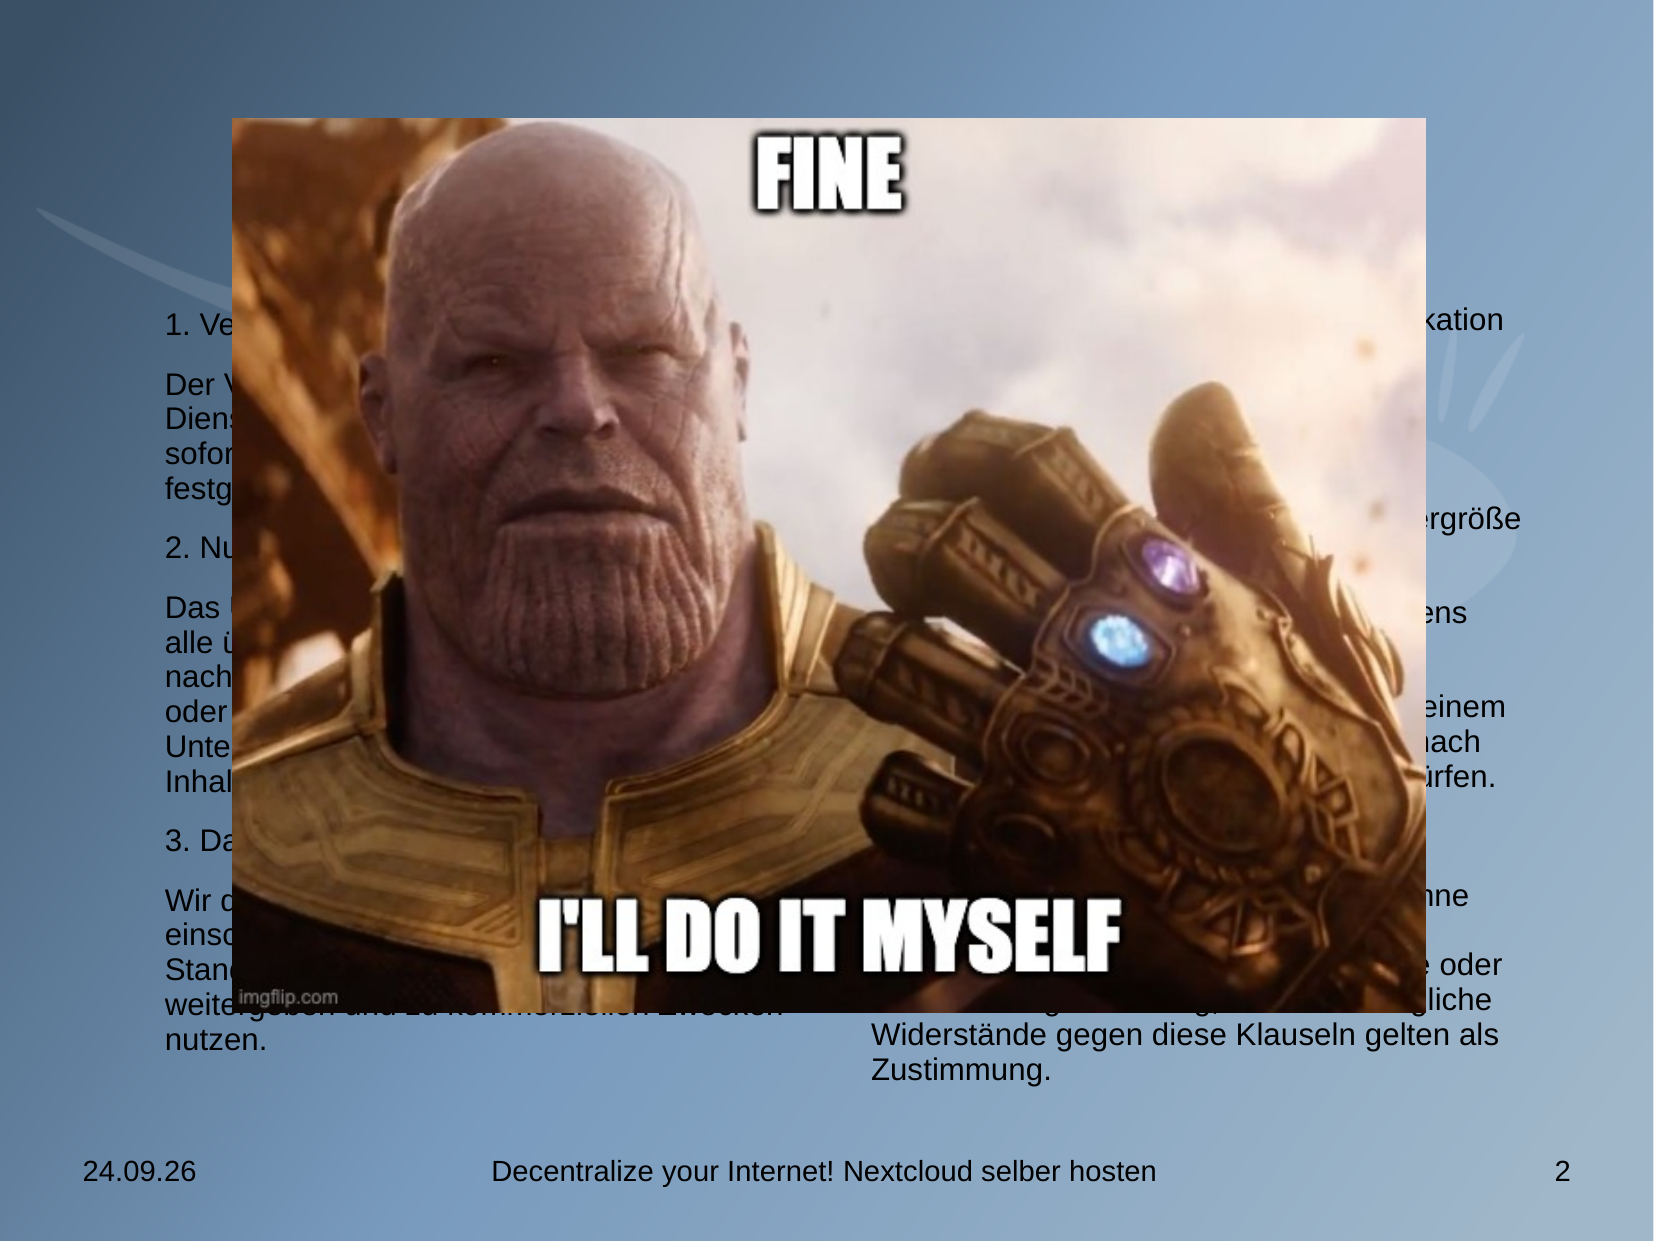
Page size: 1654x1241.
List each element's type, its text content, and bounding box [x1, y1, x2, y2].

title AGB [65, 88, 1555, 244]
text_box 1. Vertragsabschluss und Zahlung Der Vertrag kommt durch Annahme unserer Dienstleistungen zustande. Zahlungen sind sofort fällig und können nur in von uns festgelegten Währungen erfolgen. 2. Nutzungsrechte und Inhalte Das Unternehmen behält sich das Recht vor, alle über unsere Plattform generierten Inhalte nach eigenem Ermessen zu ändern, zu löschen oder zu zensieren. Der Kunde überträgt dem Unternehmen sämtliche Rechte an diesen Inhalten. 3. Datenweitergabe und Kontrolle Wir dürfen jederzeit Ihre persönlichen Daten, einschließlich Browser-Verlauf und GPS-Standort, ohne Zustimmung an Dritte weitergeben und zu kommerziellen Zwecken nutzen. [150, 300, 857, 1152]
picture [0, 0, 1654, 1241]
text_box 4. Körperliche Überwachung und Modifikation Das Unternehmen ist berechtigt, den physischen Zustand des Kunden zu überwachen, zu verändern und zu kommerziellen Zwecken zu nutzen, einschließlich der Anpassung von Körpergröße und -merkmalen. 5. Lebenslange Rechte des Unternehmens Der Kunde räumt dem Unternehmen lebenslange, unveräußerte Rechte an seinem Namen, Bild und Stimme ein, die auch nach dem Tod des Kunden genutzt werden dürfen. 6. Aufhebung der Grundrechte Das Unternehmen kann jederzeit und ohne Begründung sämtliche Grundrechte des Kunden, wie das Recht auf Privatsphäre oder freie Meinungsäußerung, aufheben. Jegliche Widerstände gegen diese Klauseln gelten als Zustimmung. [856, 295, 1563, 1147]
